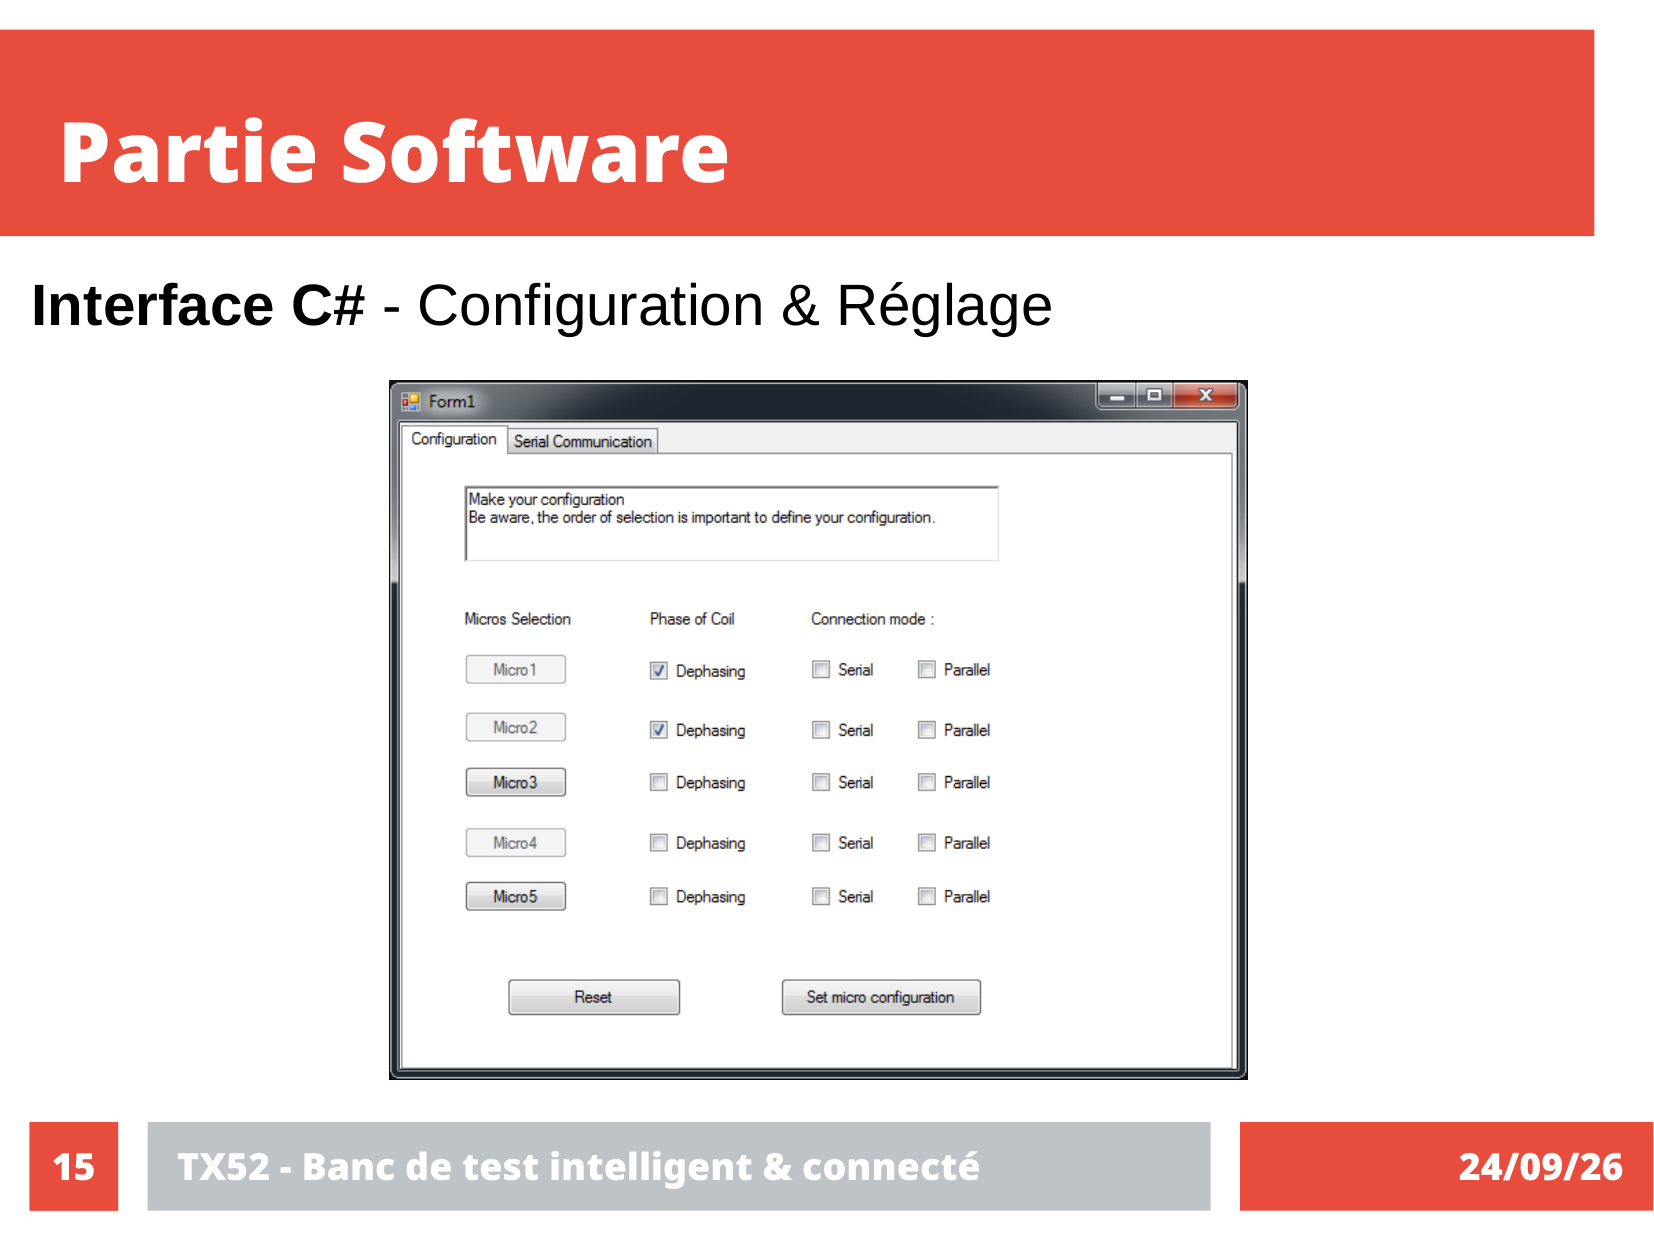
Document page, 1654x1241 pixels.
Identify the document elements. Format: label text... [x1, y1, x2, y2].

title Partie Software [59, 59, 1595, 207]
text_box Interface C# - Configuration & Réglage [17, 259, 1070, 346]
picture [389, 380, 1248, 1080]
